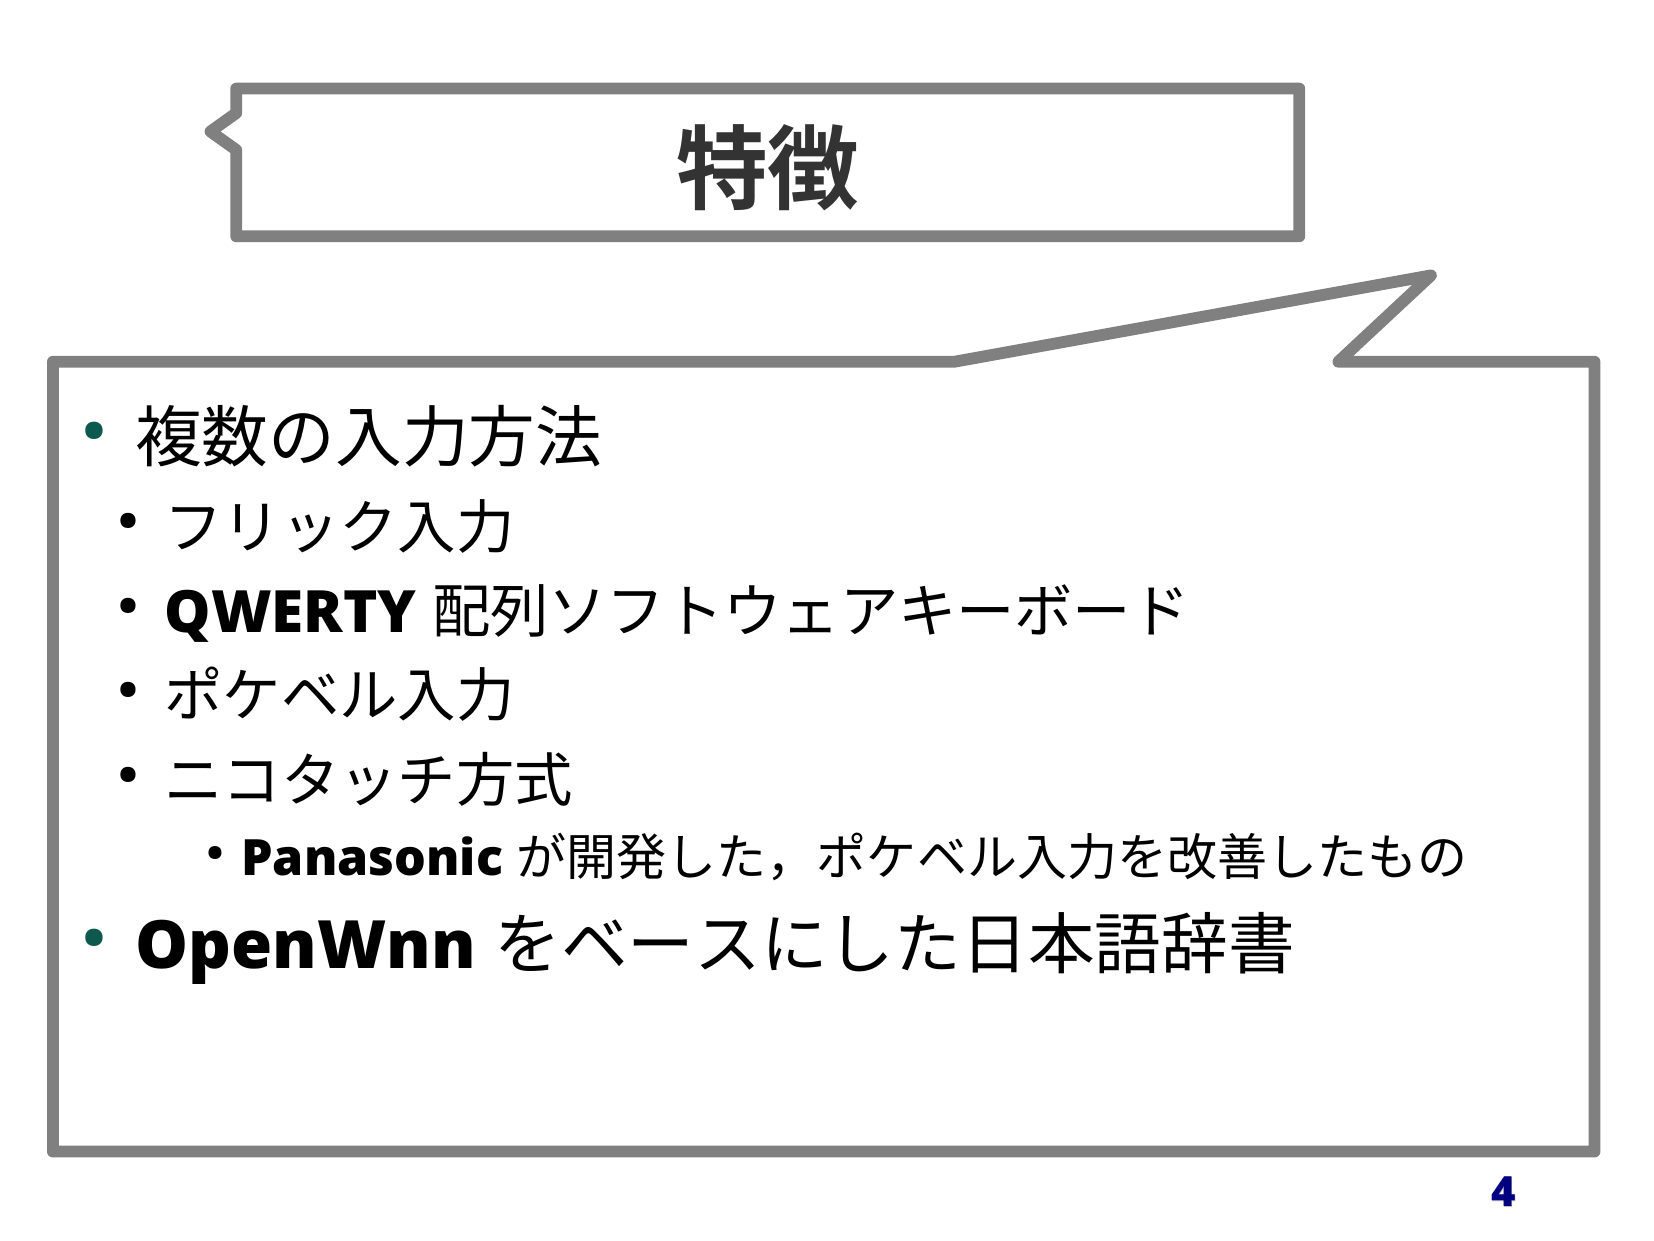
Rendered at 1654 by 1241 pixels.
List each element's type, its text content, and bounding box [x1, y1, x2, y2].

title 特徴 [236, 93, 1300, 232]
list 複数の入力方法 フリック入力 QWERTY配列ソフトウェアキーボード ポケベル入力 ニコタッチ方式 Panasonicが開発した，ポケベル入力を改善したもの OpenWnnをベースにした日本語辞書 [64, 383, 1565, 1152]
